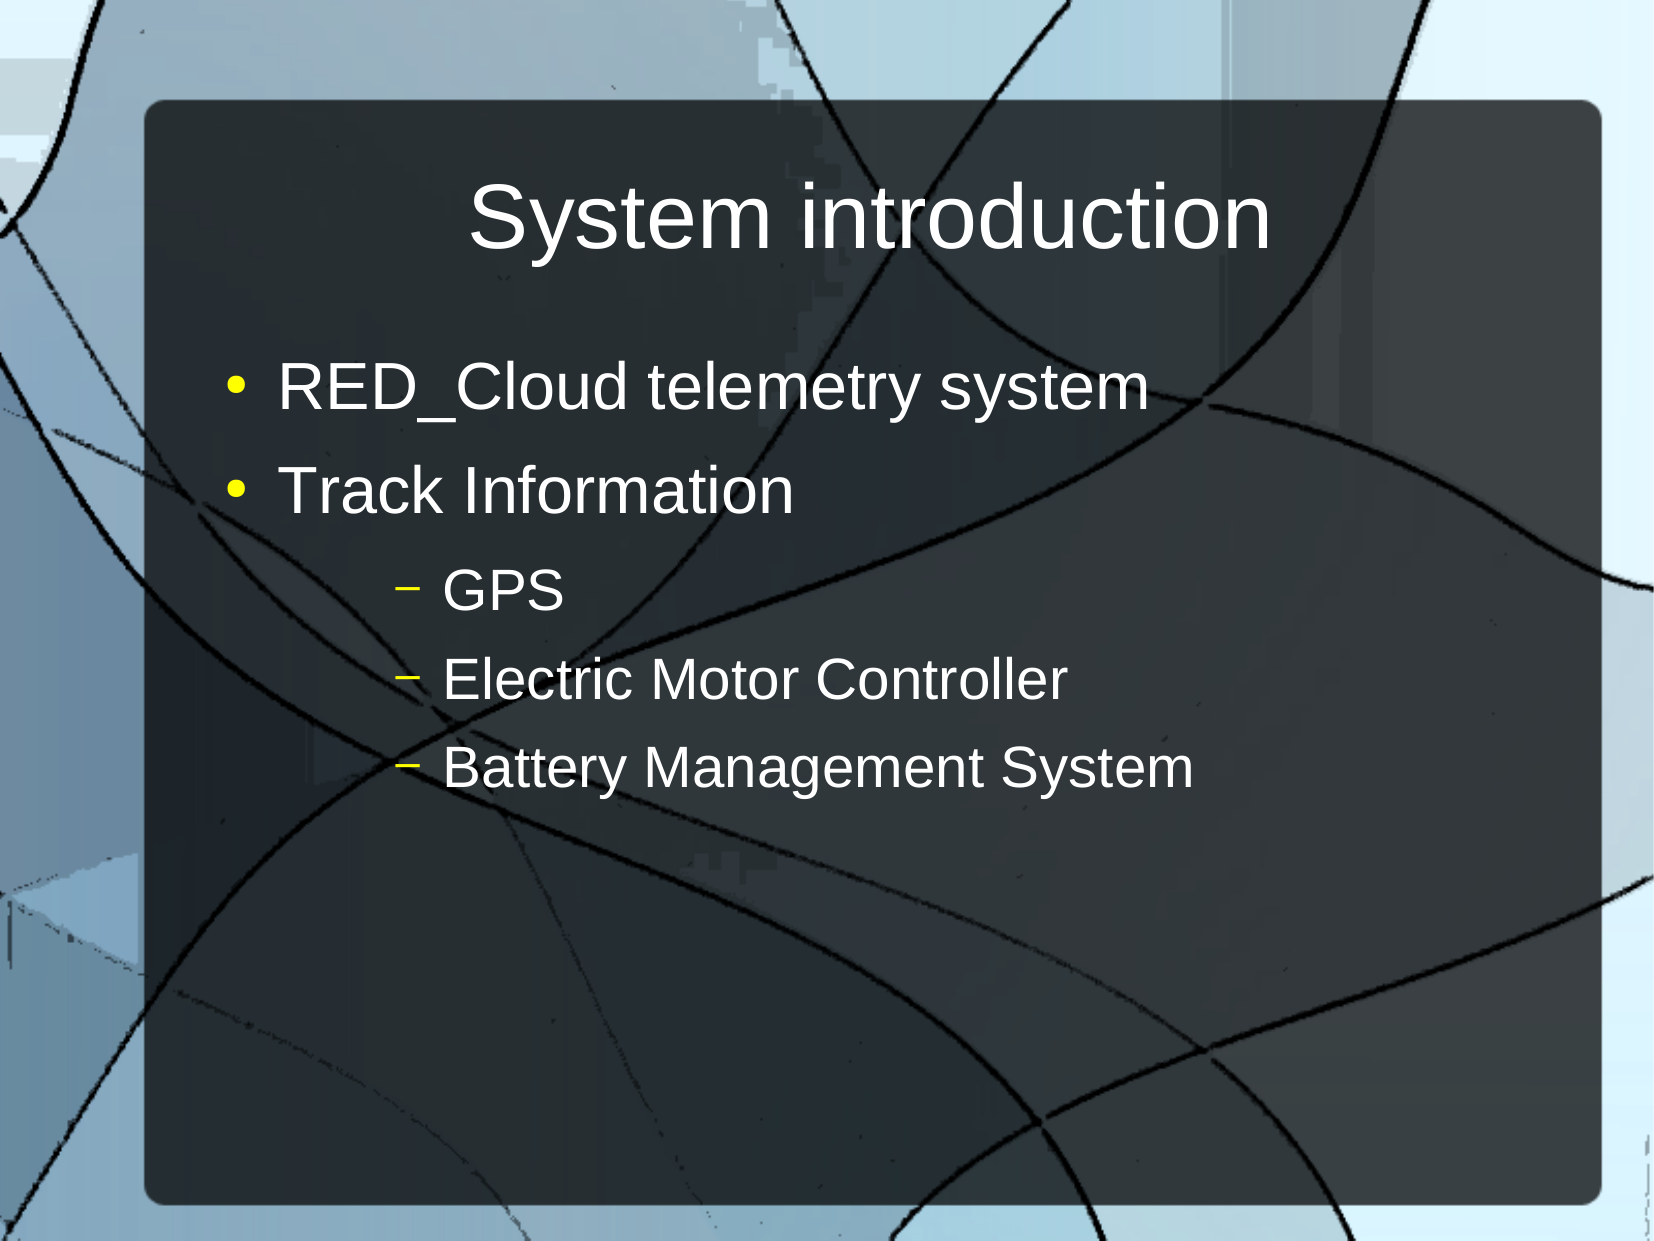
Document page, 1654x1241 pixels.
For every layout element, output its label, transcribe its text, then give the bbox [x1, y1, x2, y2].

list RED_Cloud telemetry system Track Information GPS Electric Motor Controller Battery Management System [206, 349, 1571, 1019]
picture [0, 0, 1654, 1241]
title System introduction [159, 108, 1583, 325]
